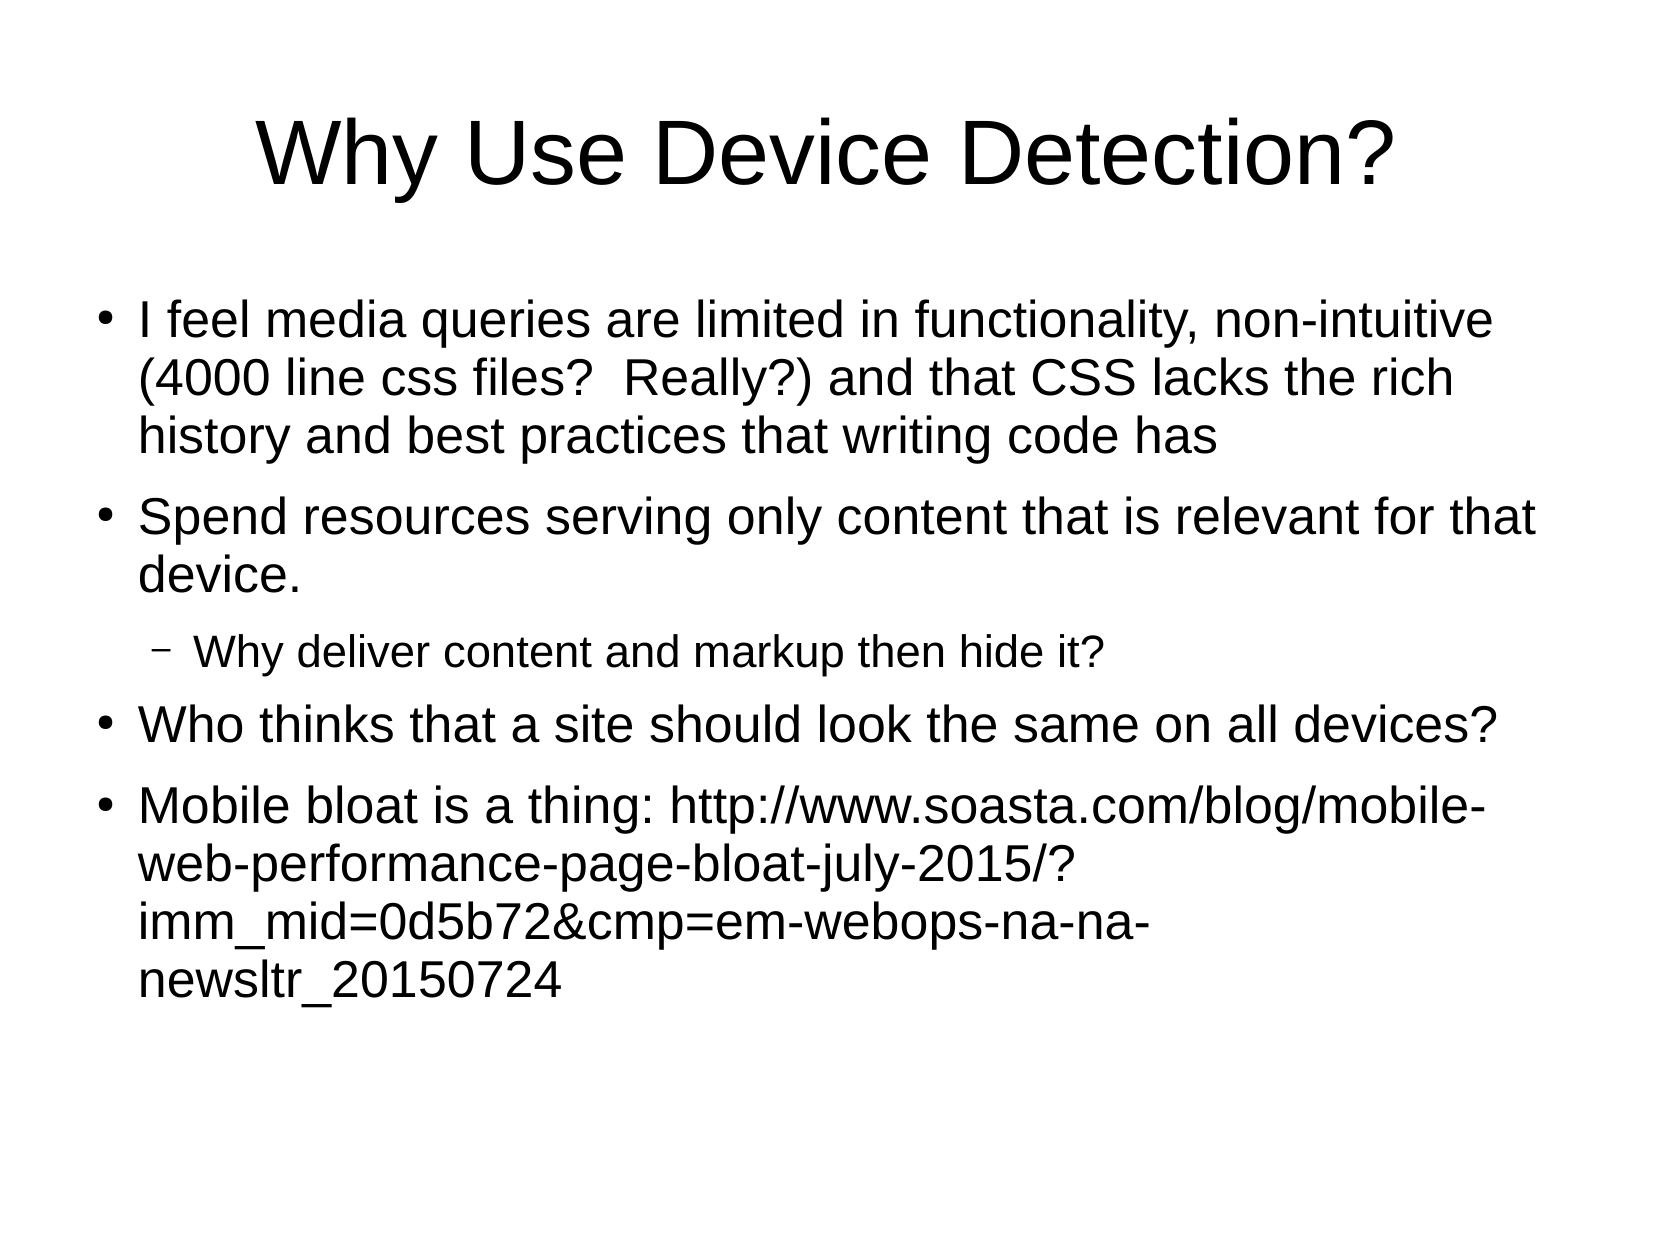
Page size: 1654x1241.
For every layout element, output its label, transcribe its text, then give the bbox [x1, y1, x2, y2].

list I feel media queries are limited in functionality, non-intuitive (4000 line css files? Really?) and that CSS lacks the rich history and best practices that writing code has Spend resources serving only content that is relevant for that device. Why deliver content and markup then hide it? Who thinks that a site should look the same on all devices? Mobile bloat is a thing: http://www.soasta.com/blog/mobile-web-performance-page-bloat-july-2015/?imm_mid=0d5b72&cmp=em-webops-na-na-newsltr_20150724 [82, 290, 1571, 1010]
title Why Use Device Detection? [82, 49, 1571, 257]
